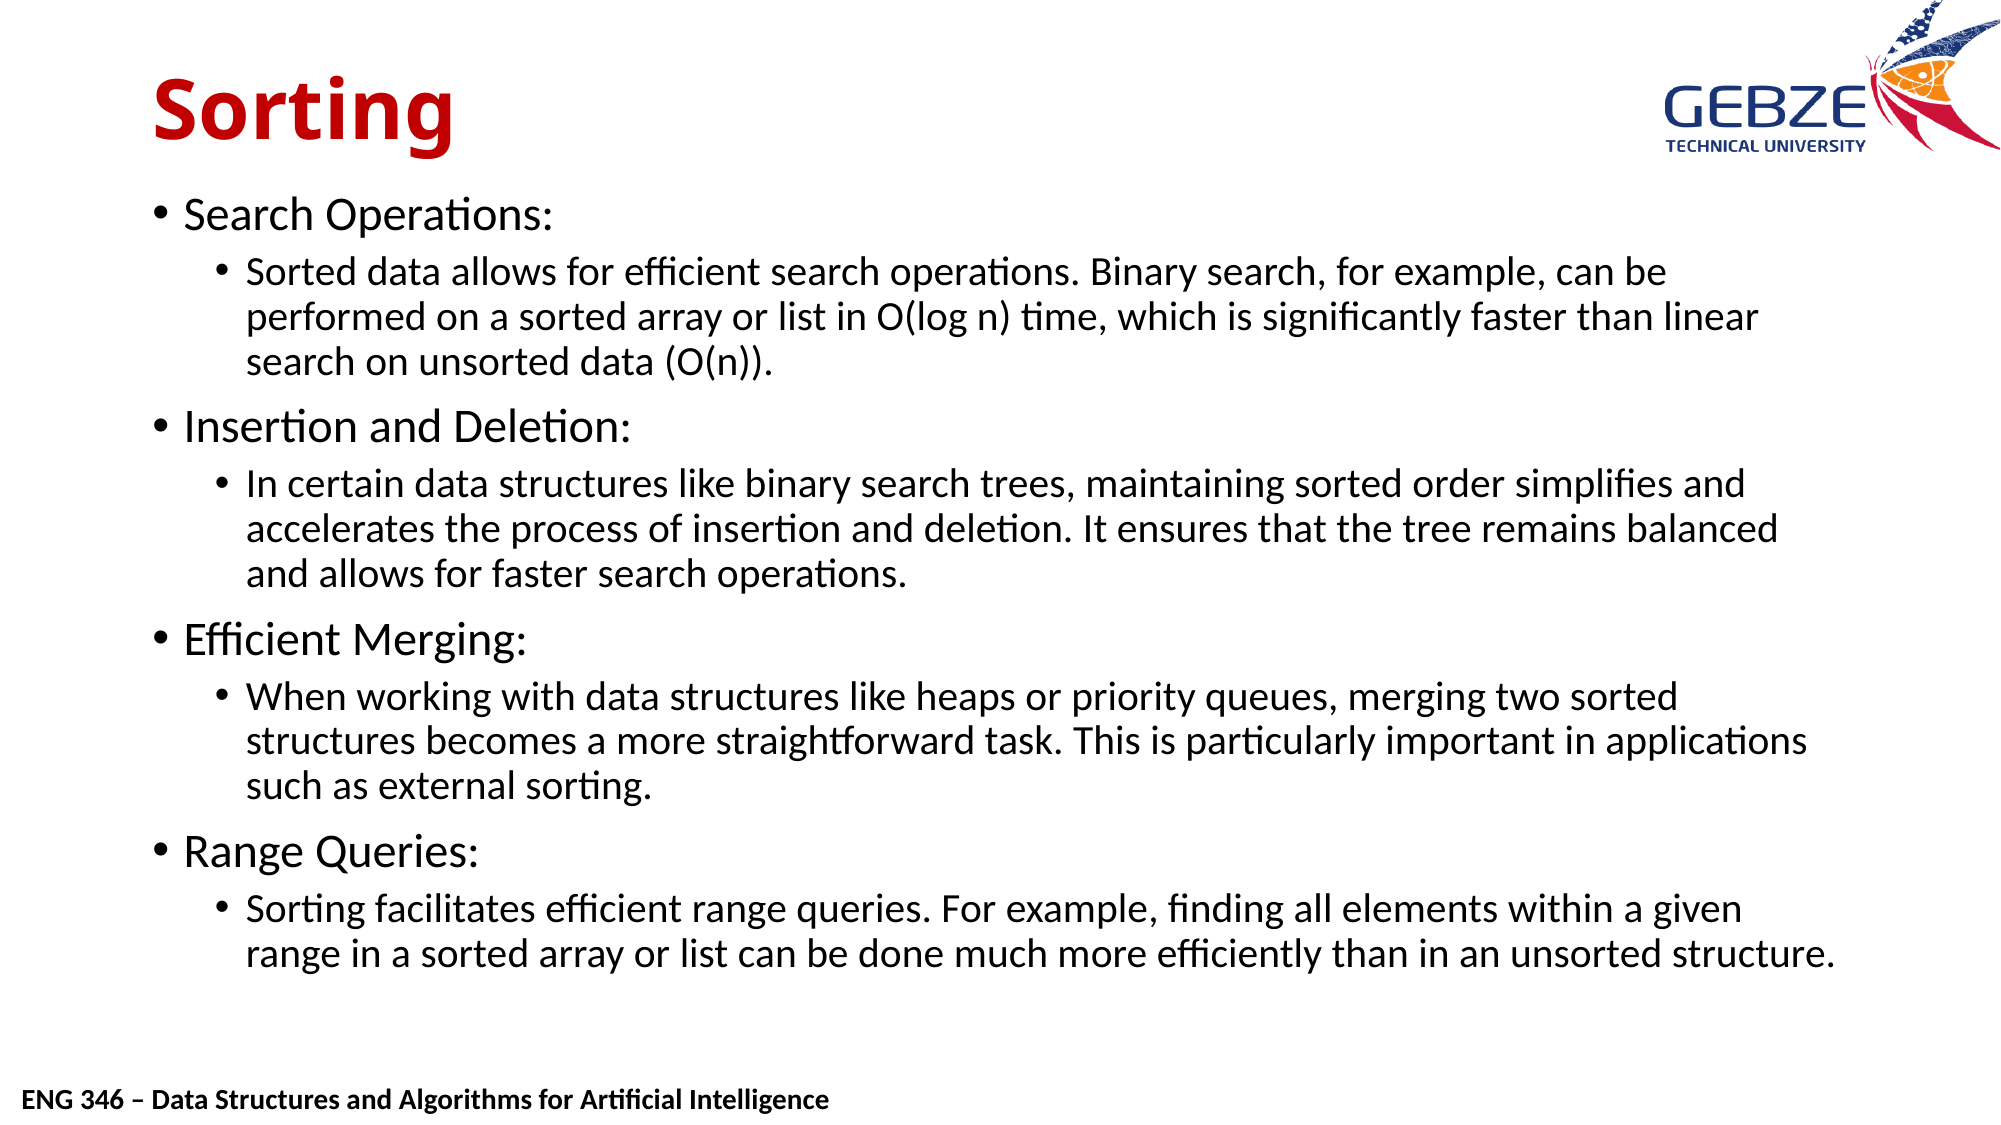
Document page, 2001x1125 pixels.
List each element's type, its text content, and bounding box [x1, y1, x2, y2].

title Sorting [137, 59, 1863, 166]
list Search Operations: Sorted data allows for efficient search operations. Binary search, for example, can be performed on a sorted array or list in O(log n) time, which is significantly faster than linear search on unsorted data (O(n)). Insertion and Deletion: In certain data structures like binary search trees, maintaining sorted order simplifies and accelerates the process of insertion and deletion. It ensures that the tree remains balanced and allows for faster search operations. Efficient Merging: When working with data structures like heaps or priority queues, merging two sorted structures becomes a more straightforward task. This is particularly important in applications such as external sorting. Range Queries: Sorting facilitates efficient range queries. For example, finding all elements within a given range in a sorted array or list can be done much more efficiently than in an unsorted structure. [137, 181, 1863, 1014]
picture [1665, 0, 2001, 152]
